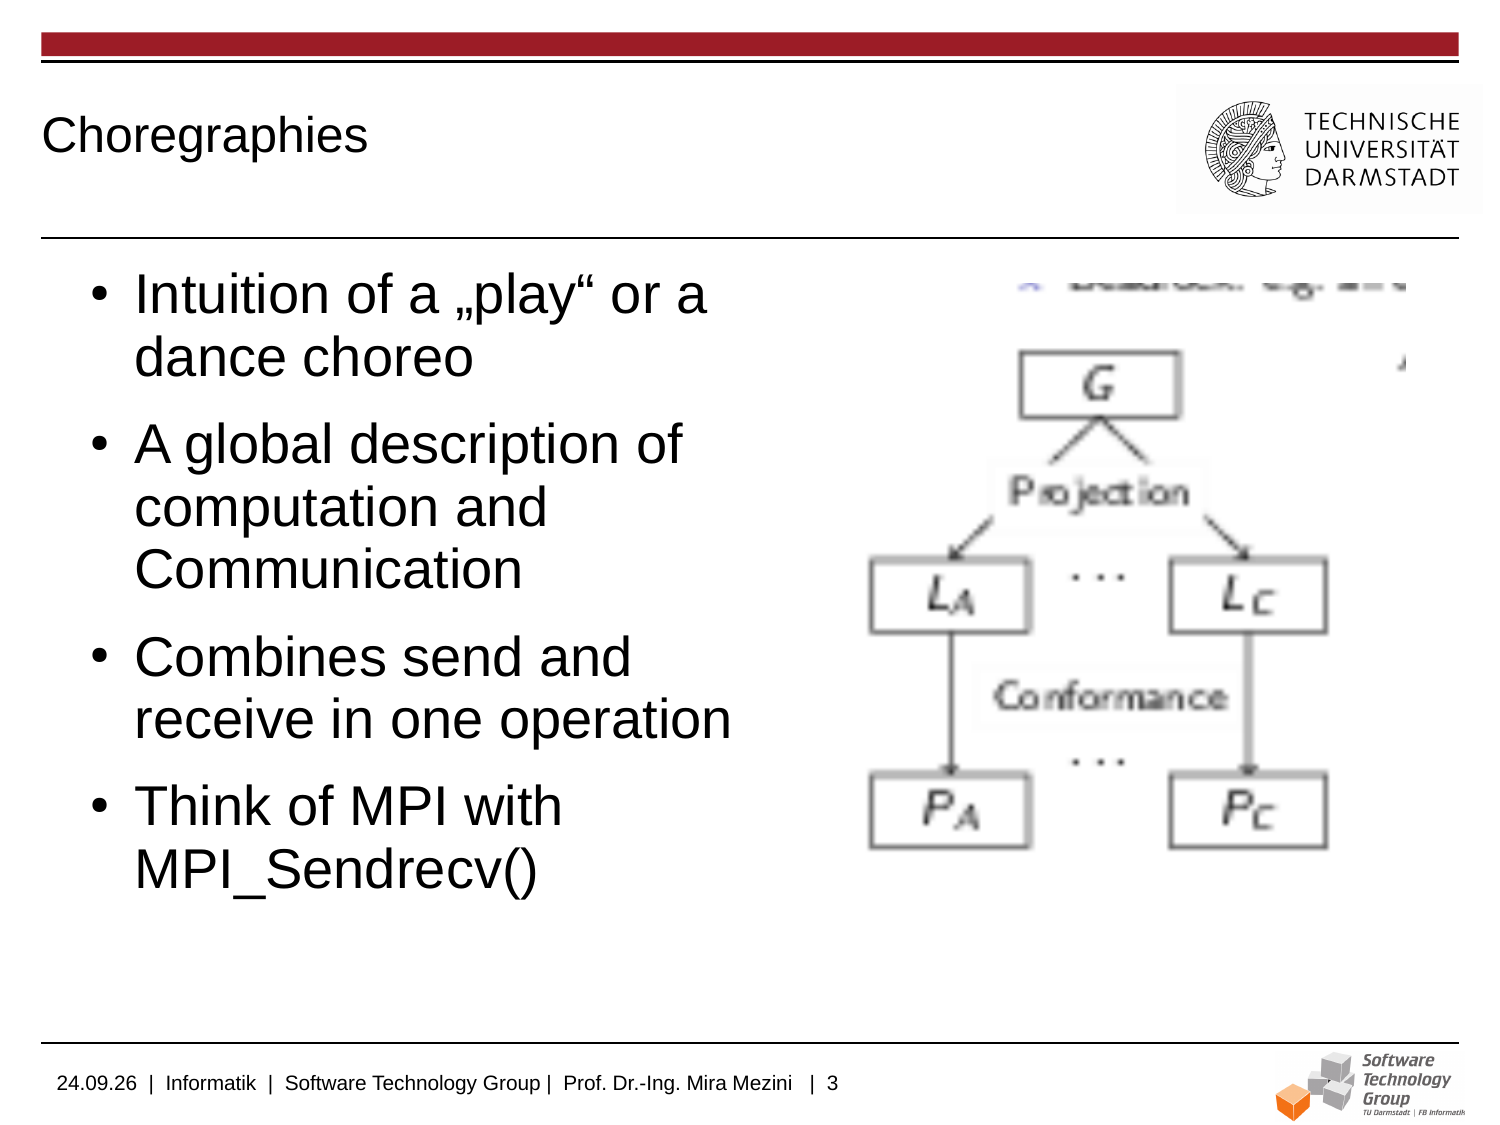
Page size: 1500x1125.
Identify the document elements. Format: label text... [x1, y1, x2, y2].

list Intuition of a „play“ or a dance choreo A global description of computation and Communication Combines send and receive in one operation Think of MPI with MPI_Sendrecv() [75, 263, 734, 916]
picture [1275, 1051, 1465, 1122]
title Choregraphies [41, 60, 1131, 211]
picture [792, 283, 1406, 902]
